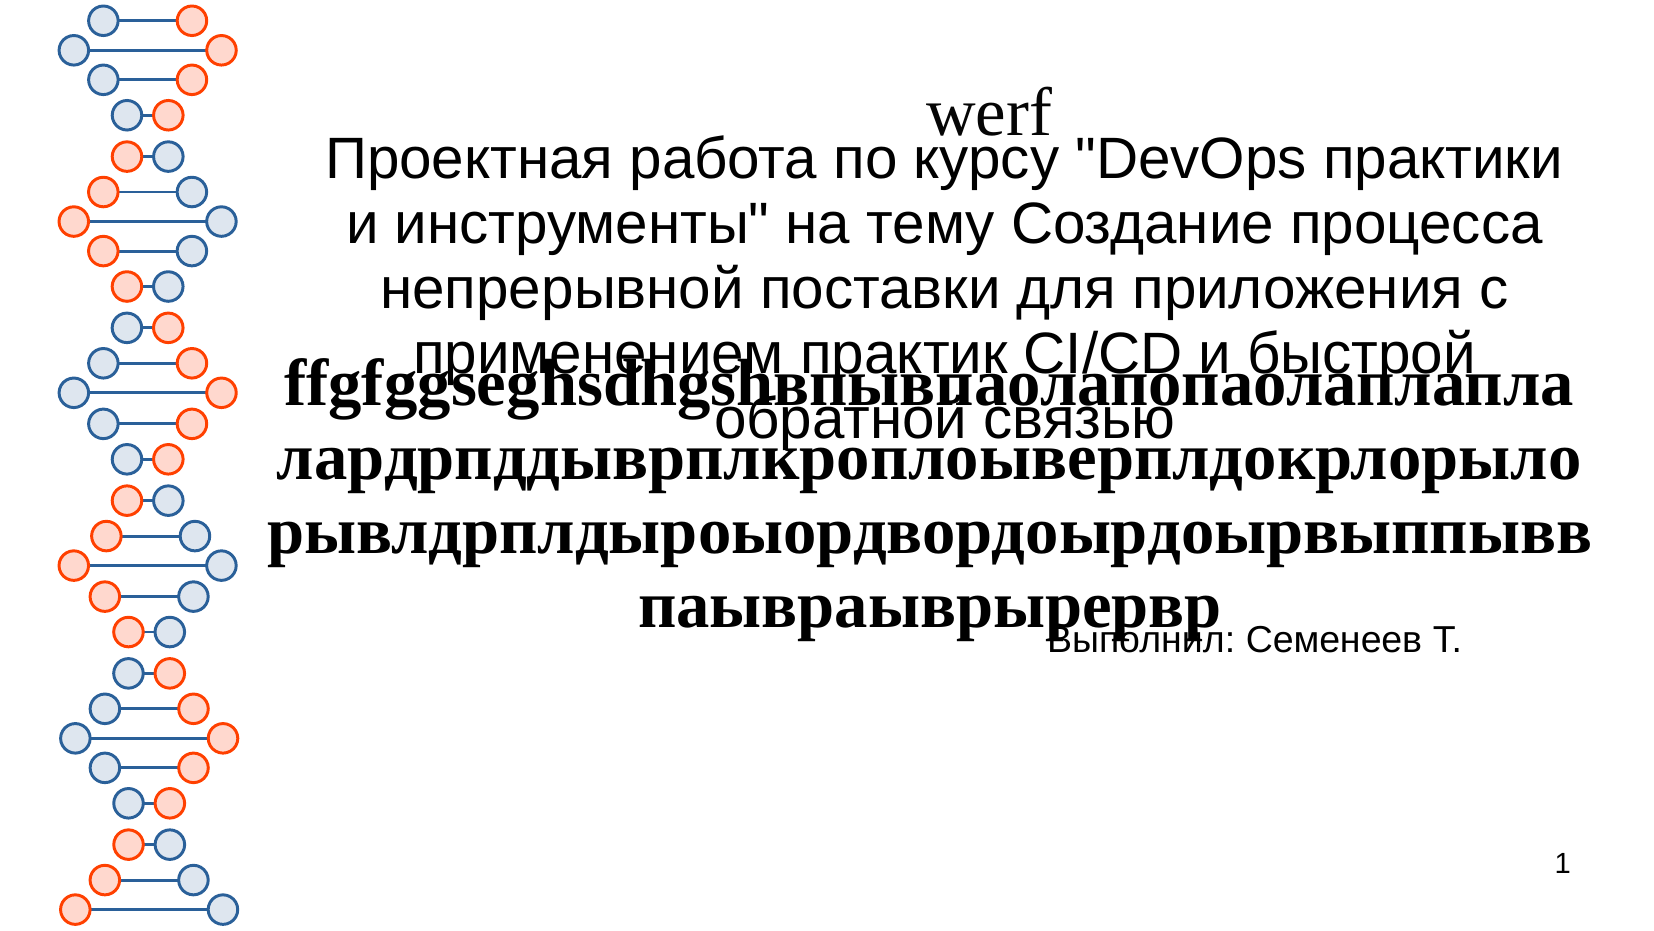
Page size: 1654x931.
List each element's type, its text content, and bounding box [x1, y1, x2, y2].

title werf [324, 35, 1654, 189]
text_box Проектная работа по курсу "DevOps практики и инструменты" на тему Создание процесса непрерывной поставки для приложения с применением практик CI/CD и быстрой обратной связью Выполнил: Семенеев Т. [295, 118, 1595, 709]
subtitle ffgfggseghsdhgshвпывпаолапопаолаплаплалардрпддыврплкроплоыверплдокрлорылорывлдрплдыроыордвордоырдоырвыппыввпаывраыврырервр [265, 224, 1595, 764]
